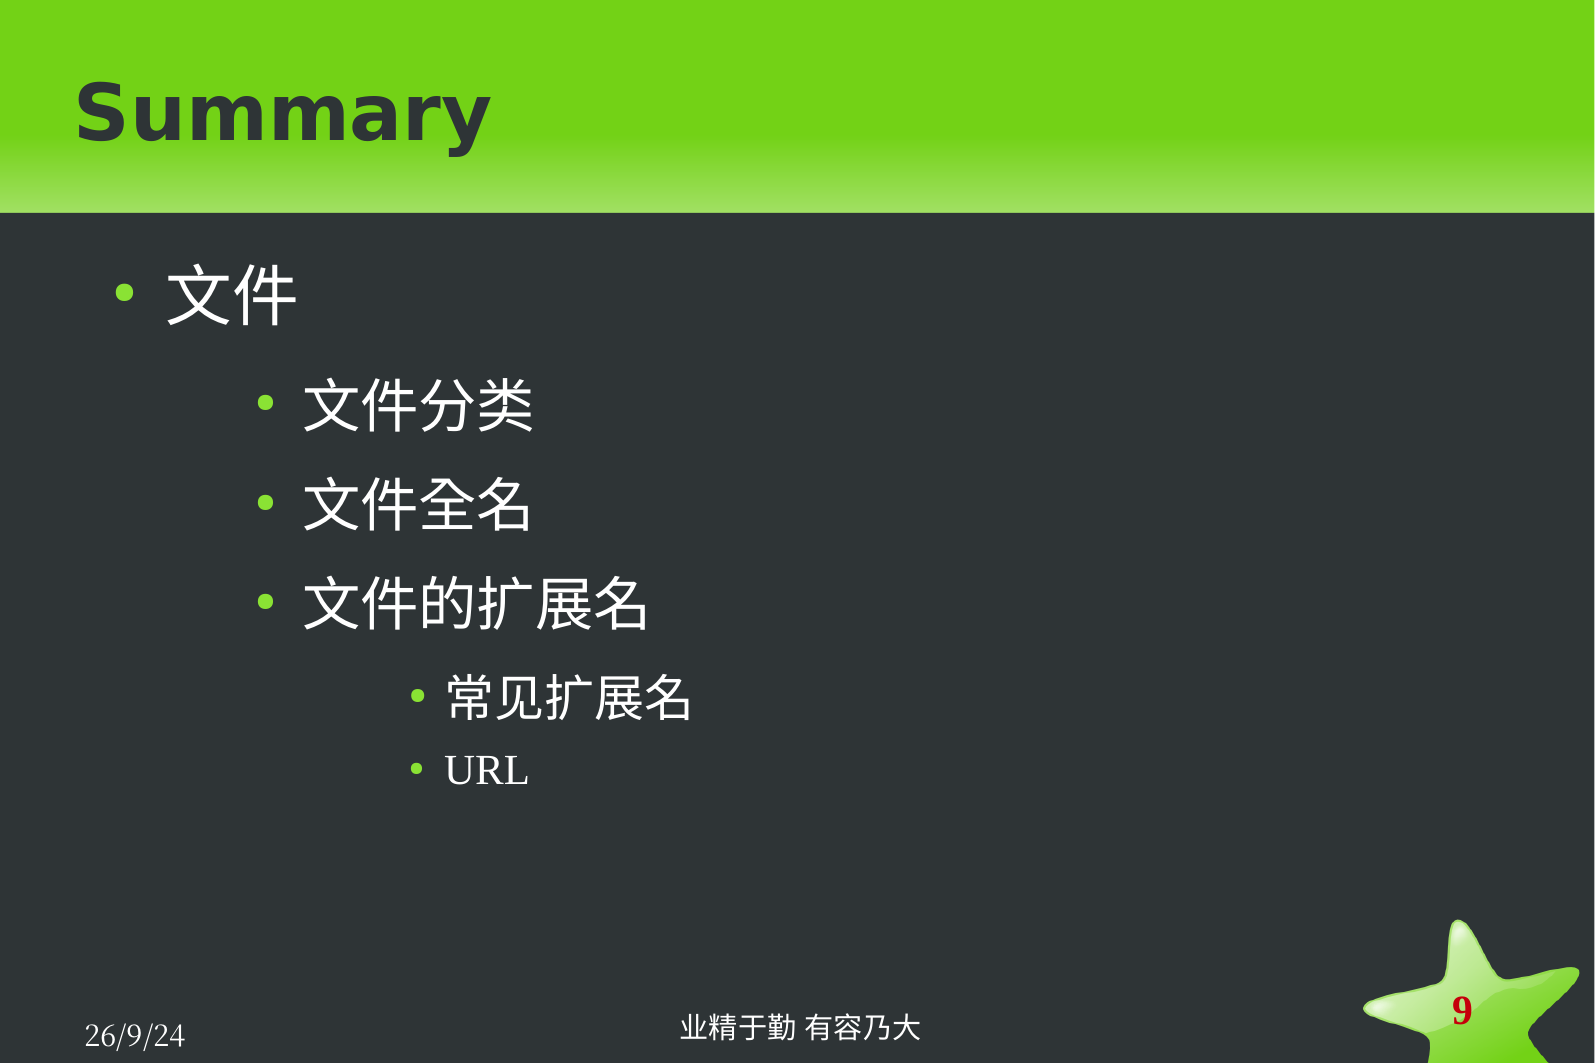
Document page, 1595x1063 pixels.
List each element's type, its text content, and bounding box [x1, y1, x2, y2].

title Summary [74, 25, 1510, 203]
list 文件 文件分类 文件全名 文件的扩展名 常见扩展名 URL [79, 248, 1515, 951]
picture [0, 0, 1595, 1063]
